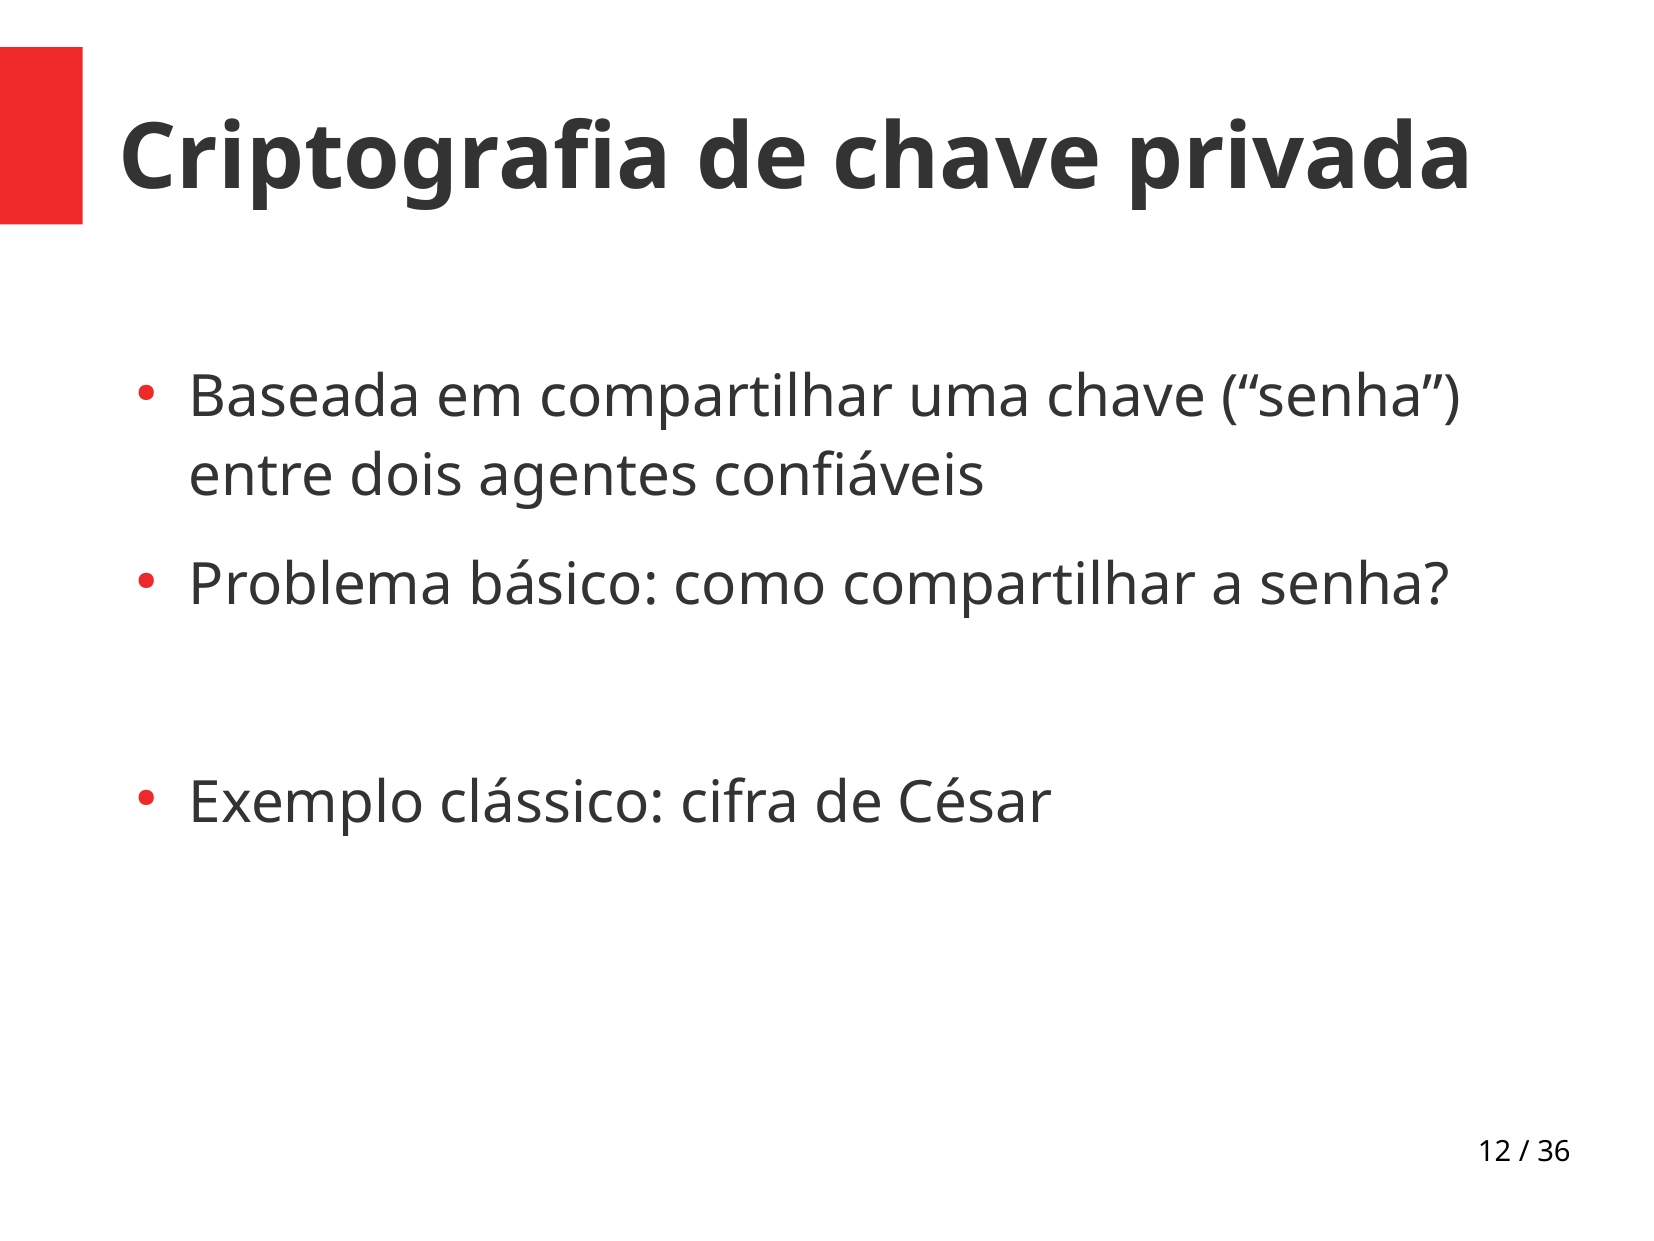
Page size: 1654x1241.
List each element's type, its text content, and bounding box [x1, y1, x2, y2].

title Criptografia de chave privada [118, 45, 1571, 260]
list Baseada em compartilhar uma chave (“senha”) entre dois agentes confiáveis Problema básico: como compartilhar a senha? Exemplo clássico: cifra de César [118, 354, 1536, 1074]
